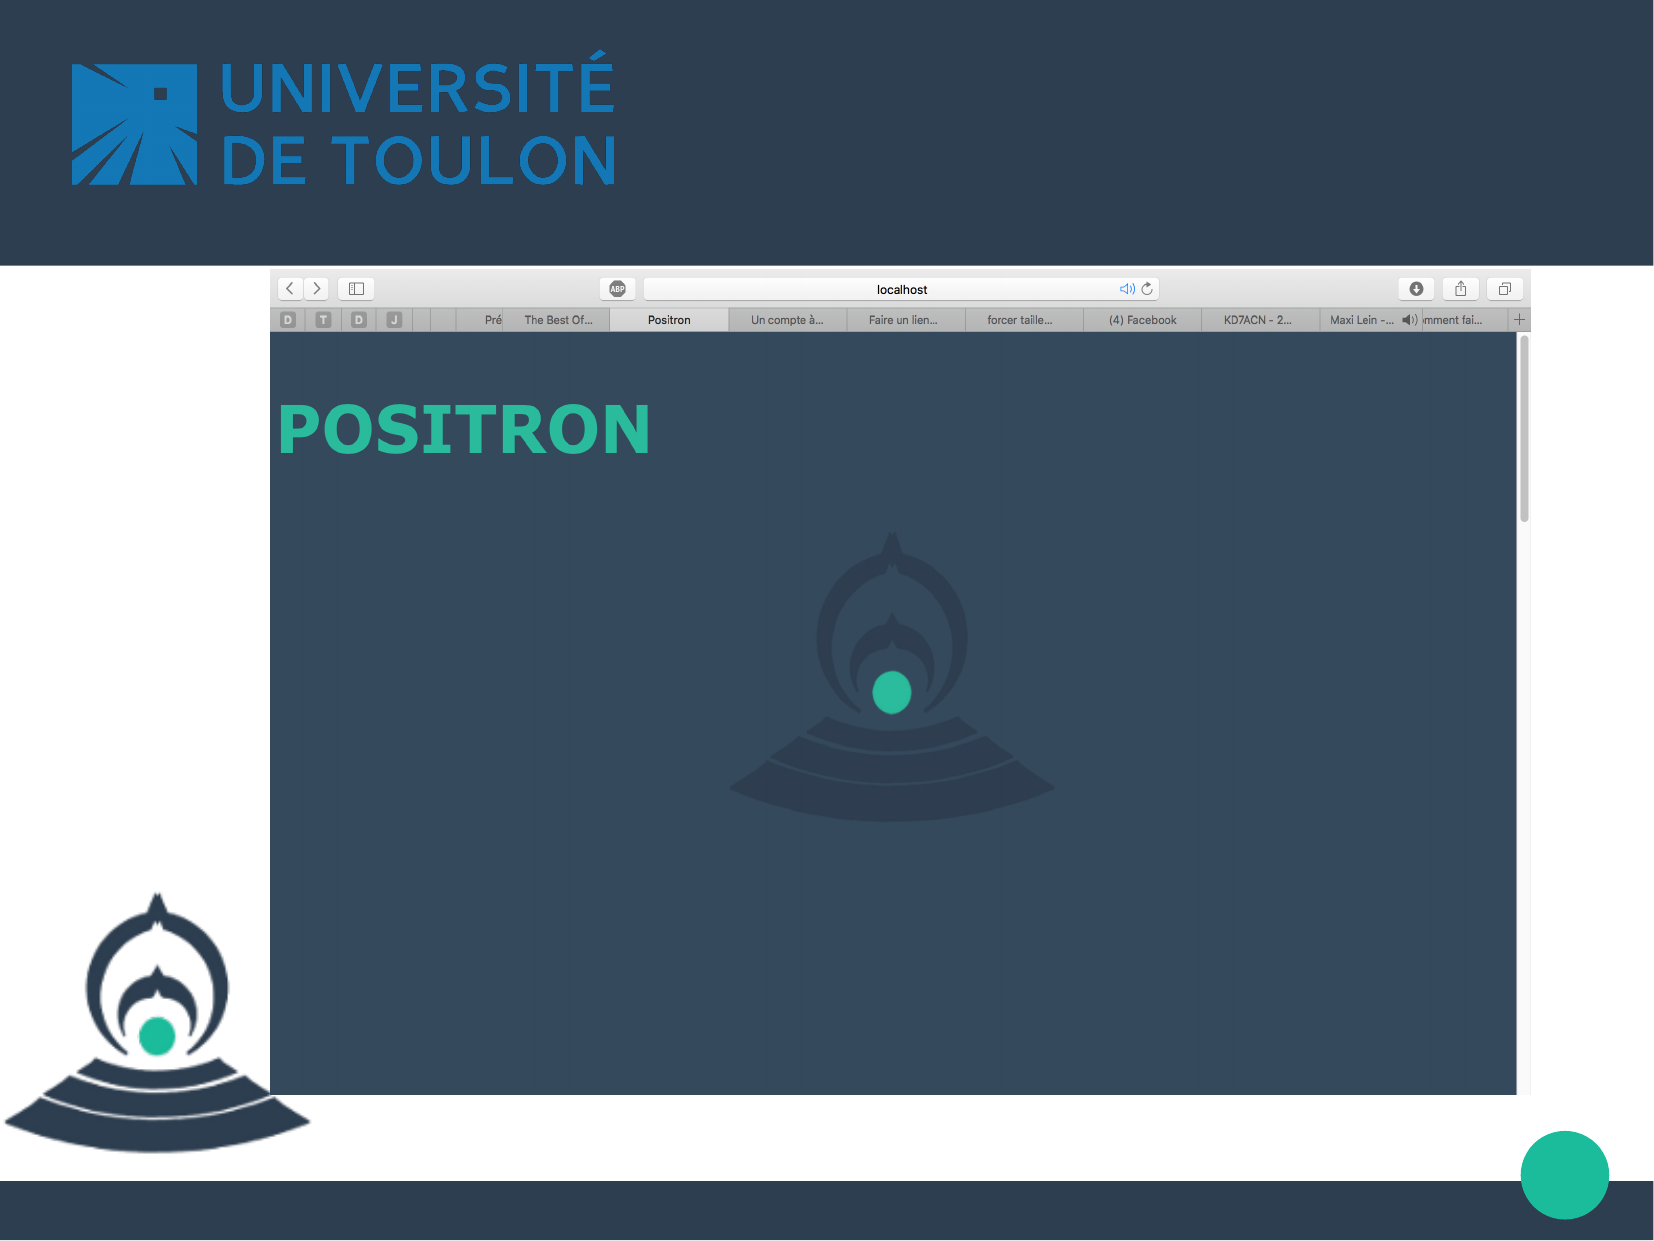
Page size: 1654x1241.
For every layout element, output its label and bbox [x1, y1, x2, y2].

picture [2, 269, 1531, 1160]
picture [72, 49, 614, 185]
